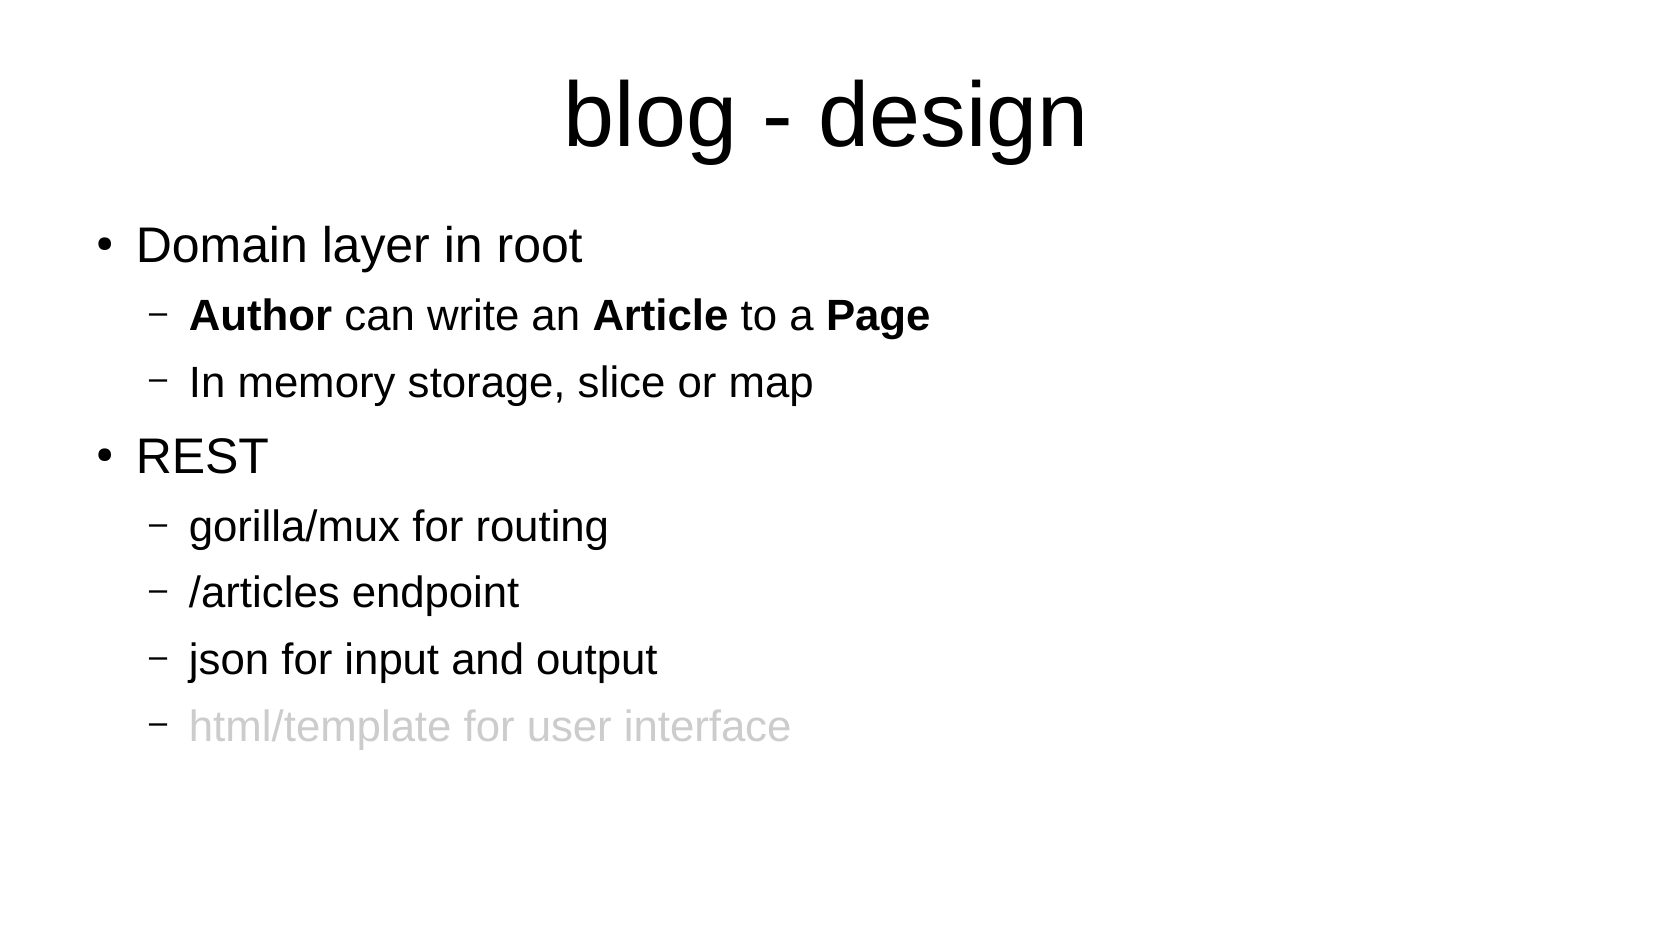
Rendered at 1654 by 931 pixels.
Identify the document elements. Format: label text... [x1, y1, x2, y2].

title blog - design [82, 37, 1571, 193]
list Domain layer in root Author can write an Article to a Page In memory storage, slice or map REST gorilla/mux for routing /articles endpoint json for input and output html/template for user interface [82, 217, 1571, 758]
